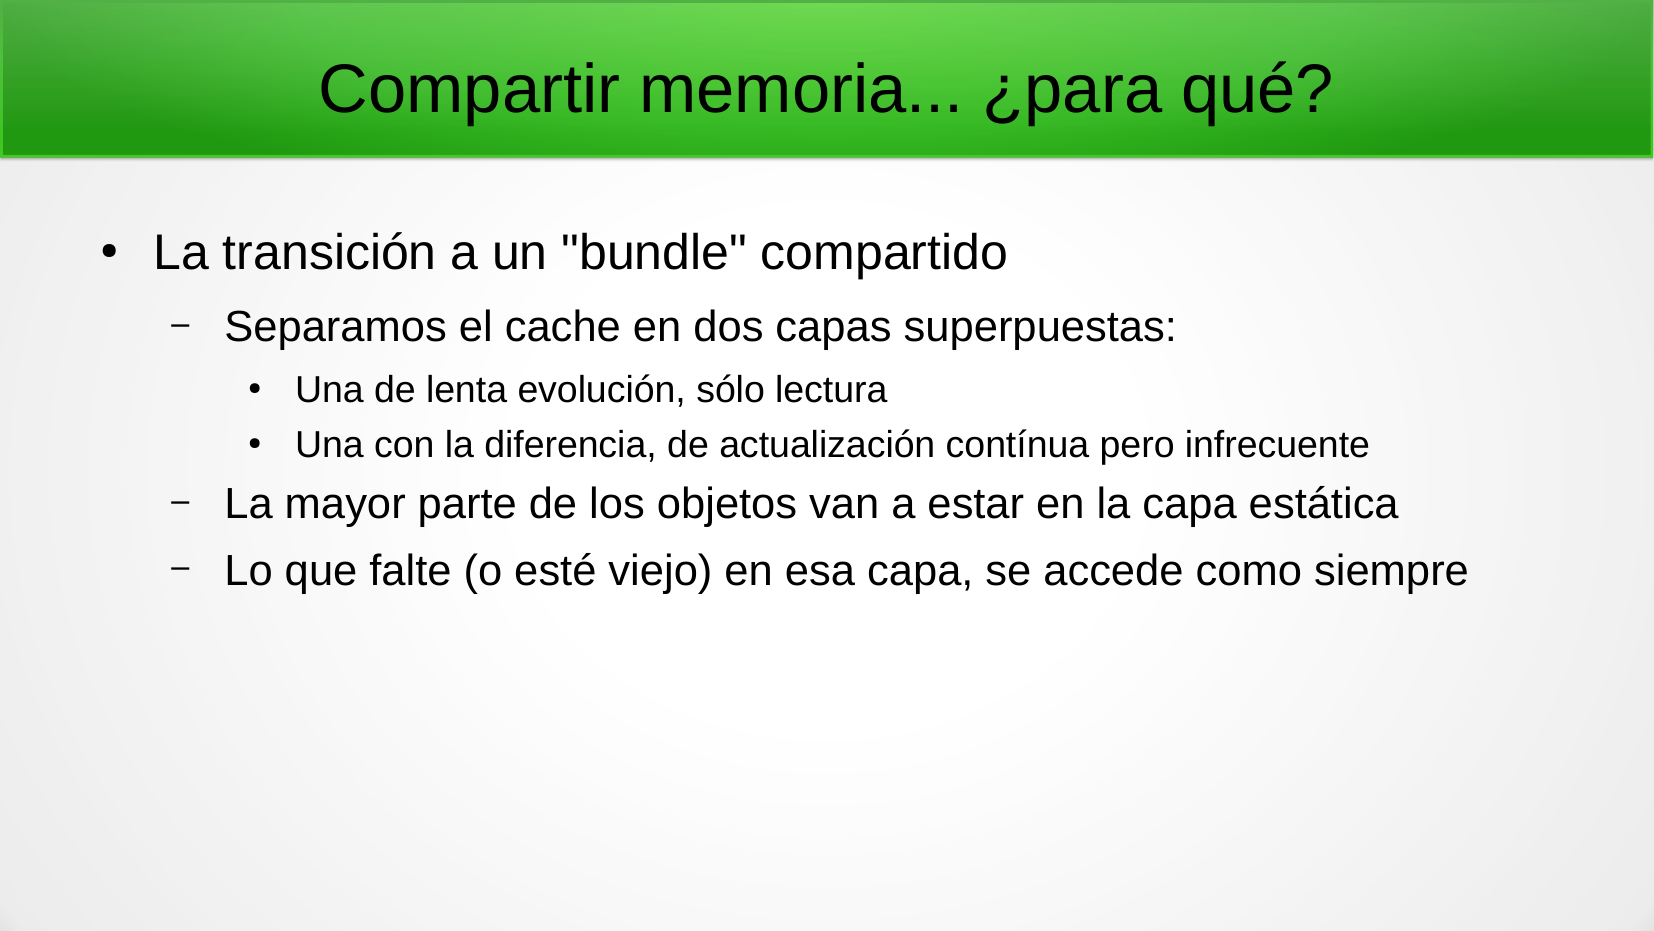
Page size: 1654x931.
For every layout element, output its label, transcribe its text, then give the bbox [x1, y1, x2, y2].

list La transición a un "bundle" compartido Separamos el cache en dos capas superpuestas: Una de lenta evolución, sólo lectura Una con la diferencia, de actualización contínua pero infrecuente La mayor parte de los objetos van a estar en la capa estática Lo que falte (o esté viejo) en esa capa, se accede como siempre [82, 224, 1571, 764]
title Compartir memoria... ¿para qué? [82, 35, 1571, 142]
